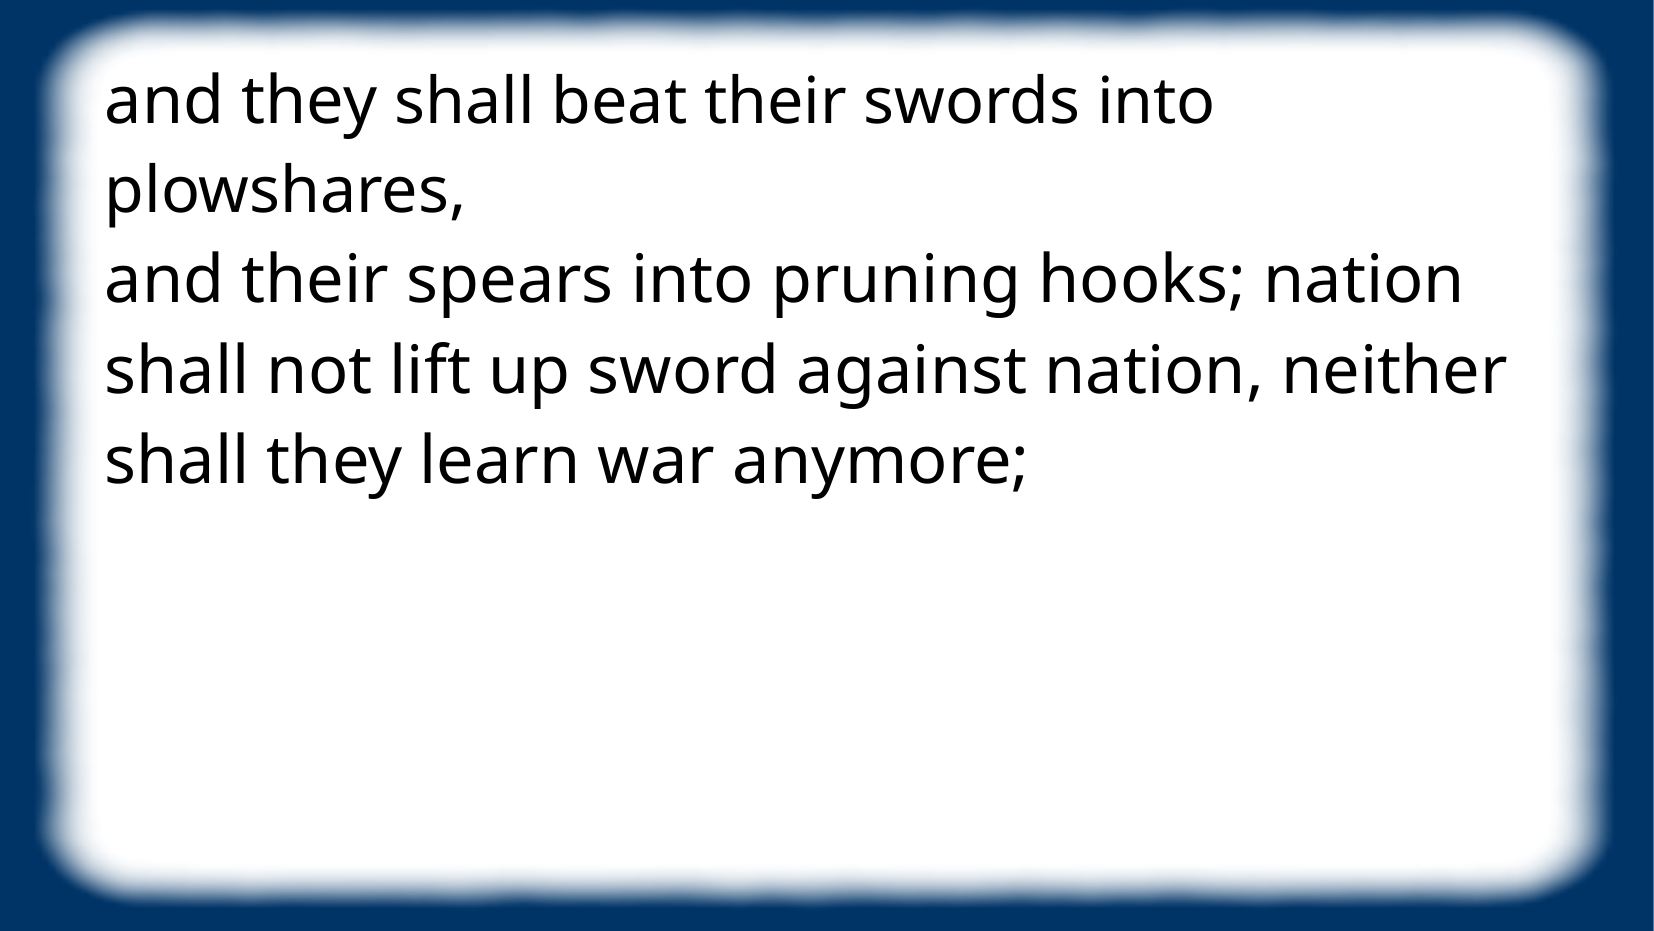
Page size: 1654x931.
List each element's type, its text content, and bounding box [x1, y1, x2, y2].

text_box and they shall beat their swords into plowshares, and their spears into pruning hooks; nation shall not lift up sword against nation, neither shall they learn war anymore; [90, 45, 1561, 526]
picture [0, 0, 1654, 931]
